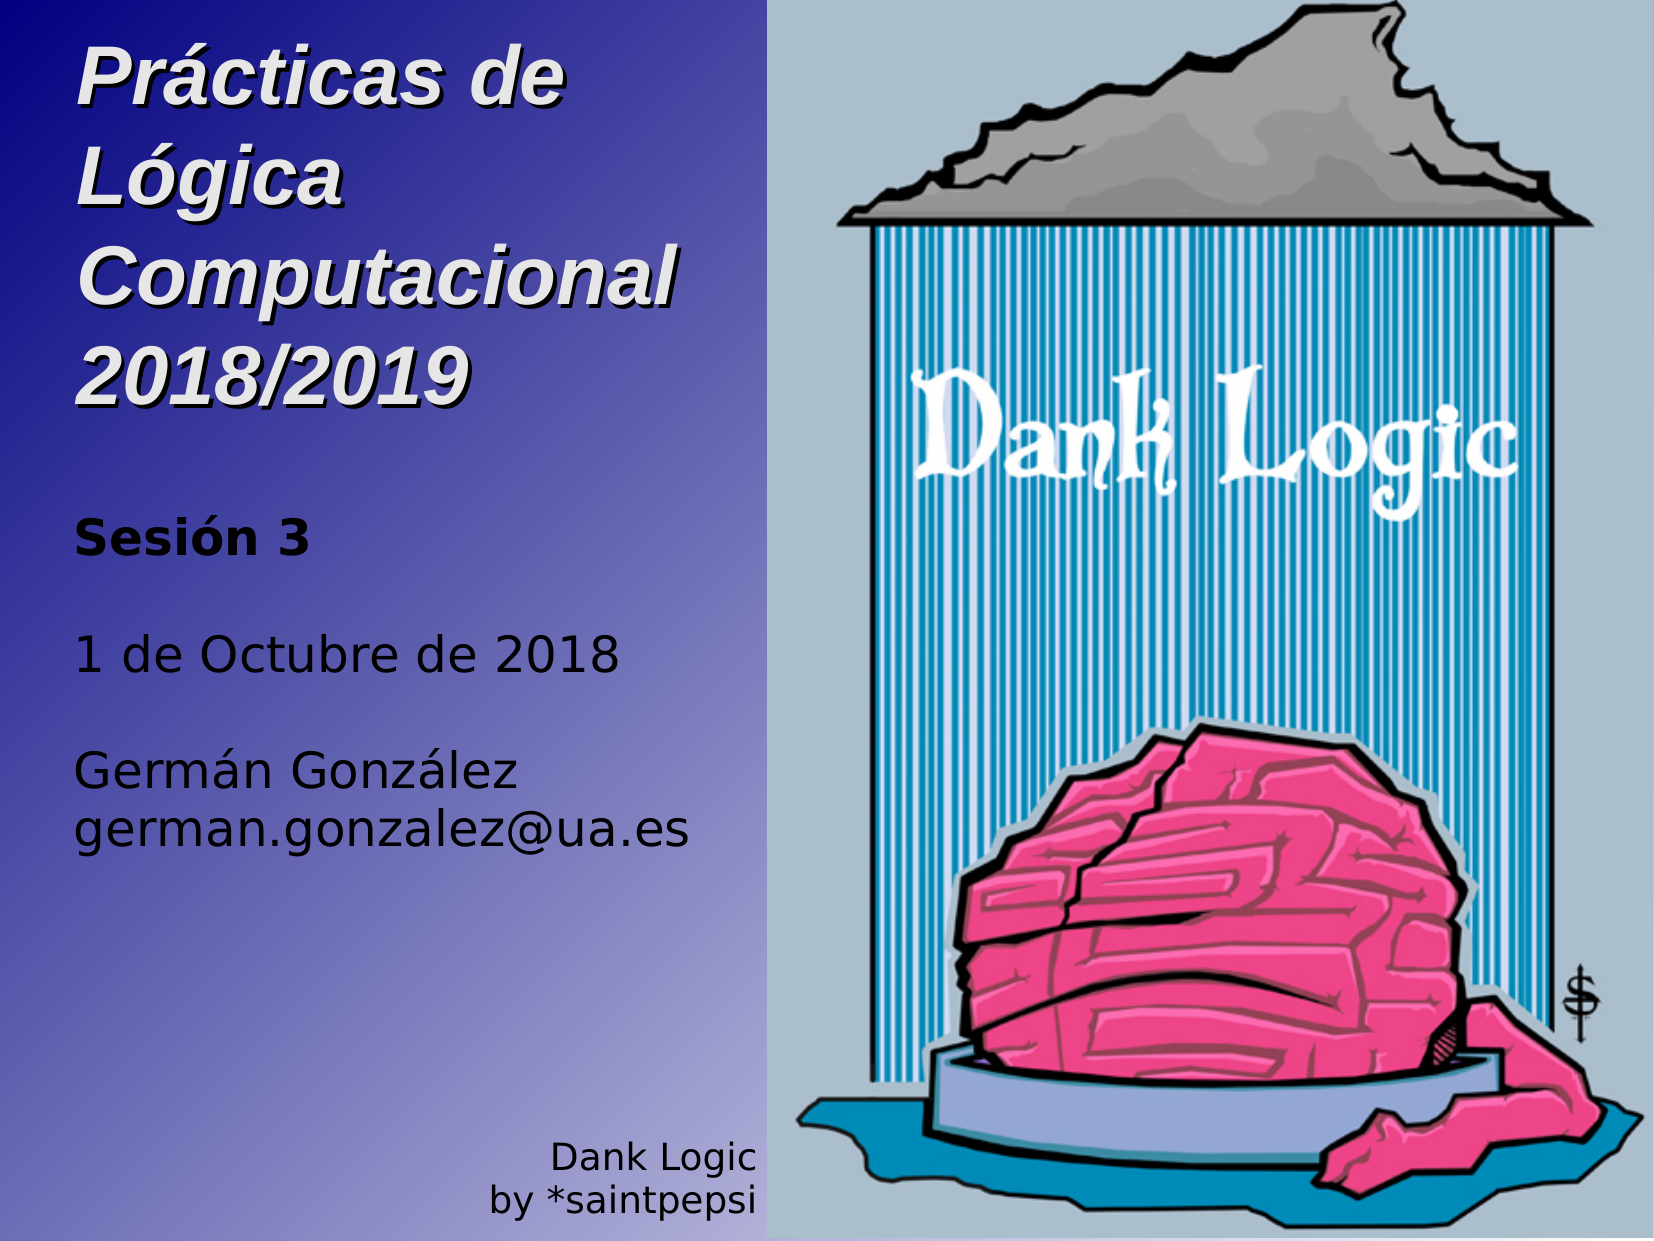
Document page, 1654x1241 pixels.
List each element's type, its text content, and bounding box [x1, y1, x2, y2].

text_box Dank Logic by *saintpepsi [473, 1127, 779, 1235]
text_box [0, 0, 1654, 1241]
picture [767, 0, 1654, 1238]
title Prácticas de Lógica Computacional 2018/2019 [76, 19, 839, 424]
text_box Sesión 3 1 de Octubre de 2018 Germán González german.gonzalez@ua.es [59, 501, 728, 885]
